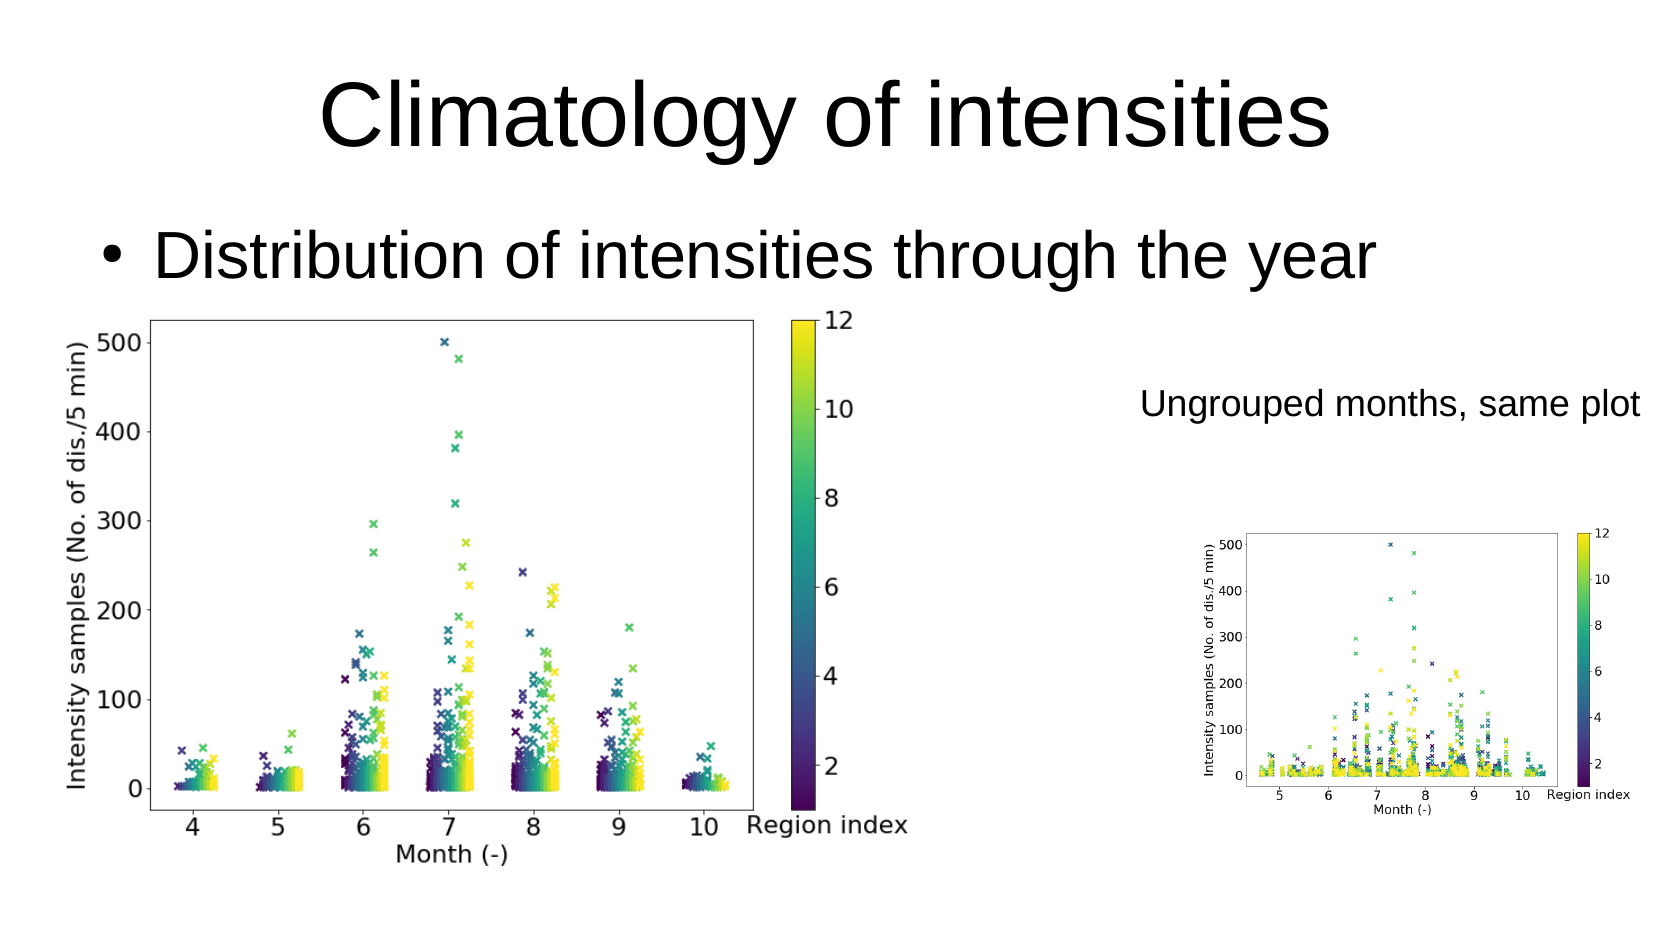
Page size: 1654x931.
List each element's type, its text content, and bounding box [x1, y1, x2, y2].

text_box Ungrouped months, same plot [1125, 375, 1654, 432]
title Climatology of intensities [82, 37, 1571, 193]
picture [1200, 524, 1634, 820]
picture [60, 303, 916, 875]
list Distribution of intensities through the year [82, 217, 1571, 758]
